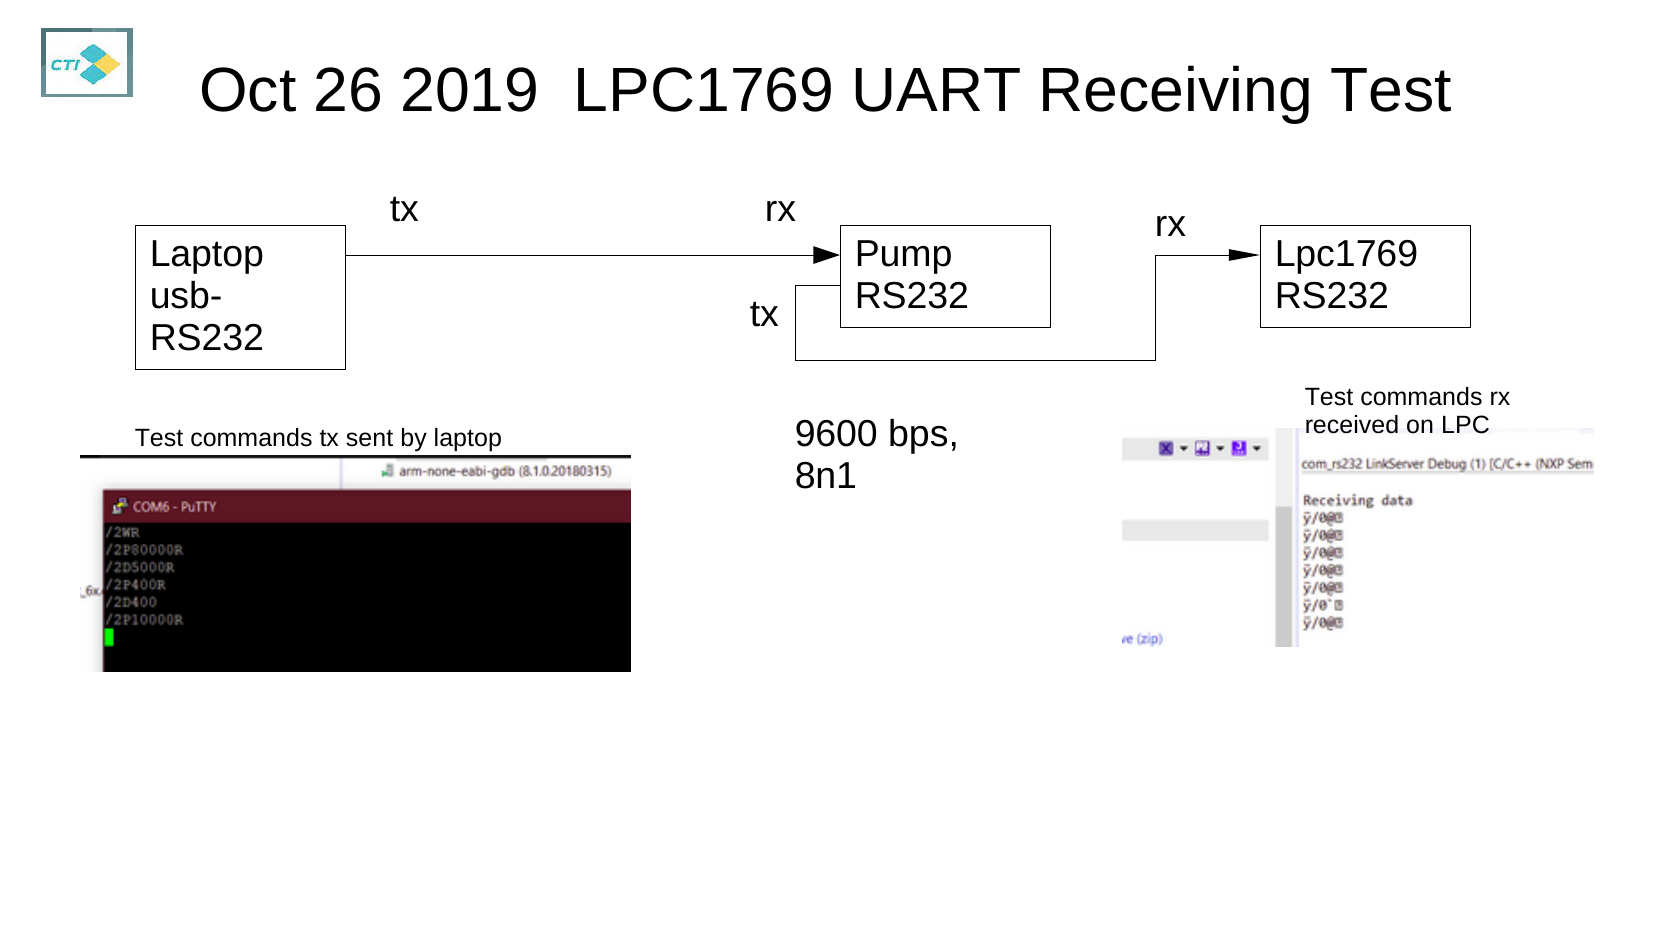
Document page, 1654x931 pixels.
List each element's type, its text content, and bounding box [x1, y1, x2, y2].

text_box 9600 bps, 8n1 [780, 405, 991, 508]
picture [80, 455, 631, 672]
text_box rx [1140, 195, 1216, 256]
text_box Test commands rx received on LPC [1290, 375, 1561, 449]
text_box rx [750, 180, 826, 241]
title Oct 26 2019 LPC1769 UART Receiving Test [82, 10, 1571, 166]
text_box Lpc1769 RS232 [1260, 225, 1471, 328]
picture [41, 28, 133, 97]
text_box tx [735, 285, 856, 346]
text_box Test commands tx sent by laptop [120, 416, 526, 462]
text_box Laptop usb-RS232 [135, 225, 346, 370]
text_box Pump RS232 [840, 225, 1051, 328]
text_box tx [375, 180, 496, 240]
picture [1122, 428, 1594, 647]
